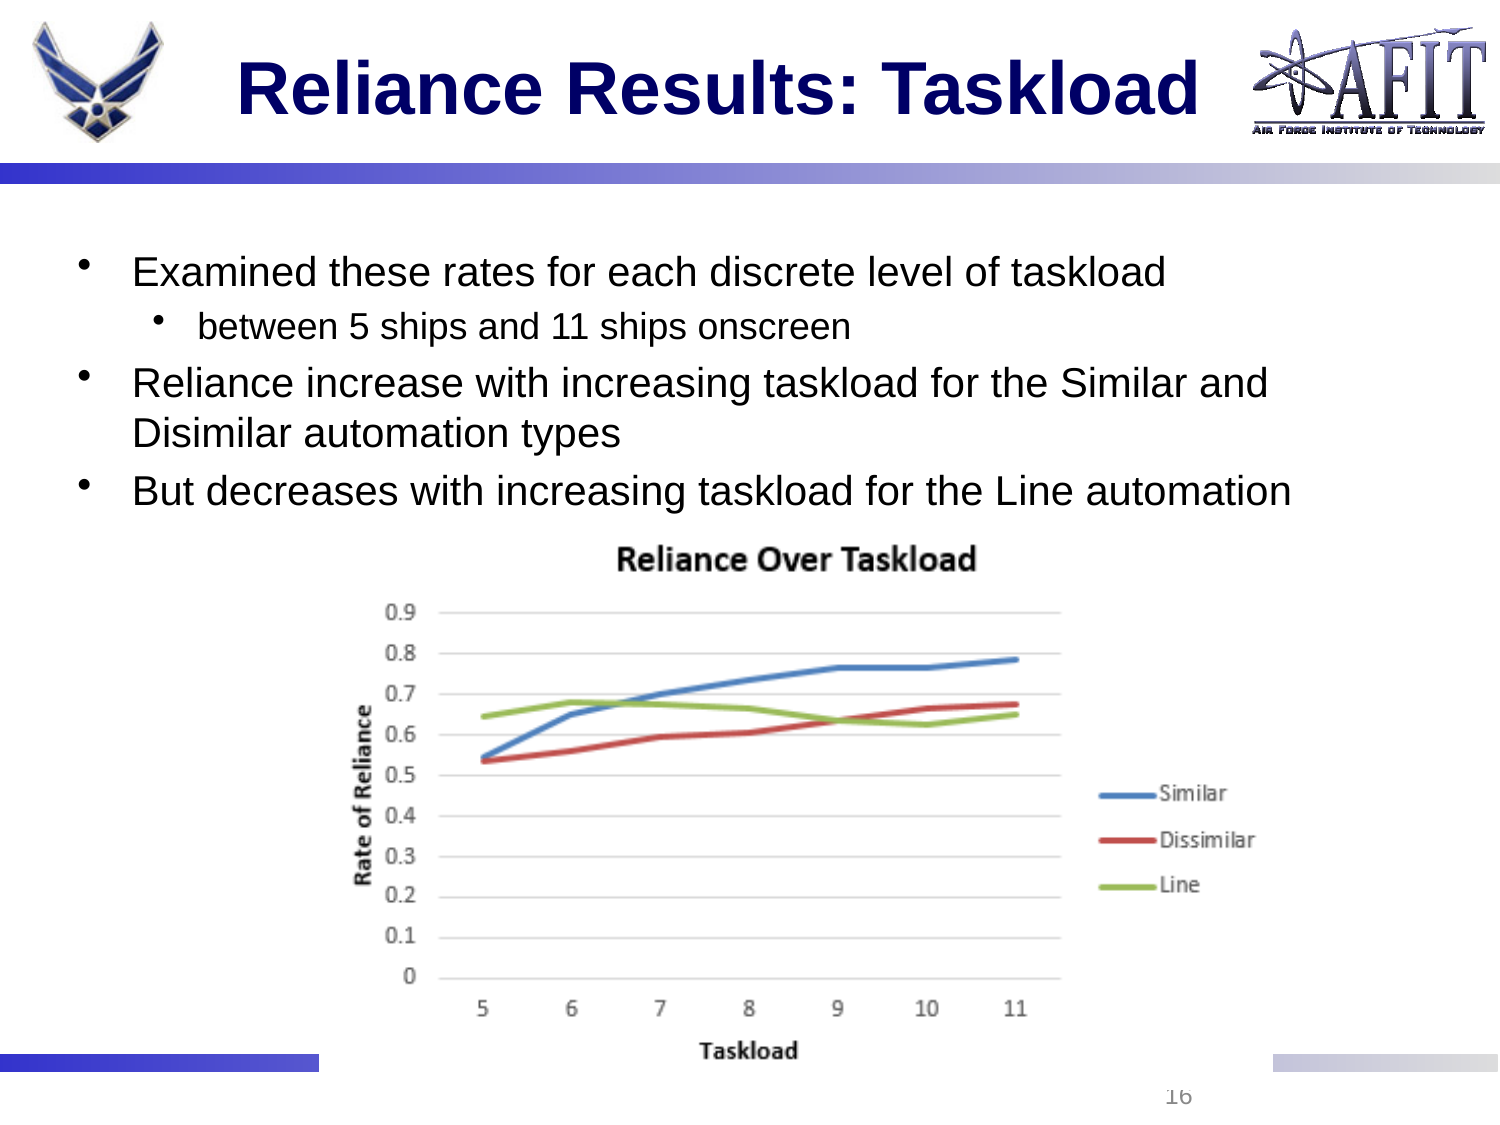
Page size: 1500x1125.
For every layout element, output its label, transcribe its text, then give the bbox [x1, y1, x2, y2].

title Reliance Results: Taskload [163, 0, 1275, 169]
picture [319, 523, 1273, 1090]
picture [32, 21, 163, 143]
slide_number <number> [1149, 1065, 1500, 1125]
picture [1275, 24, 1488, 139]
list Examined these rates for each discrete level of taskload between 5 ships and 11 ships onscreen Reliance increase with increasing taskload for the Similar and Disimilar automation types But decreases with increasing taskload for the Line automation [62, 237, 1451, 913]
